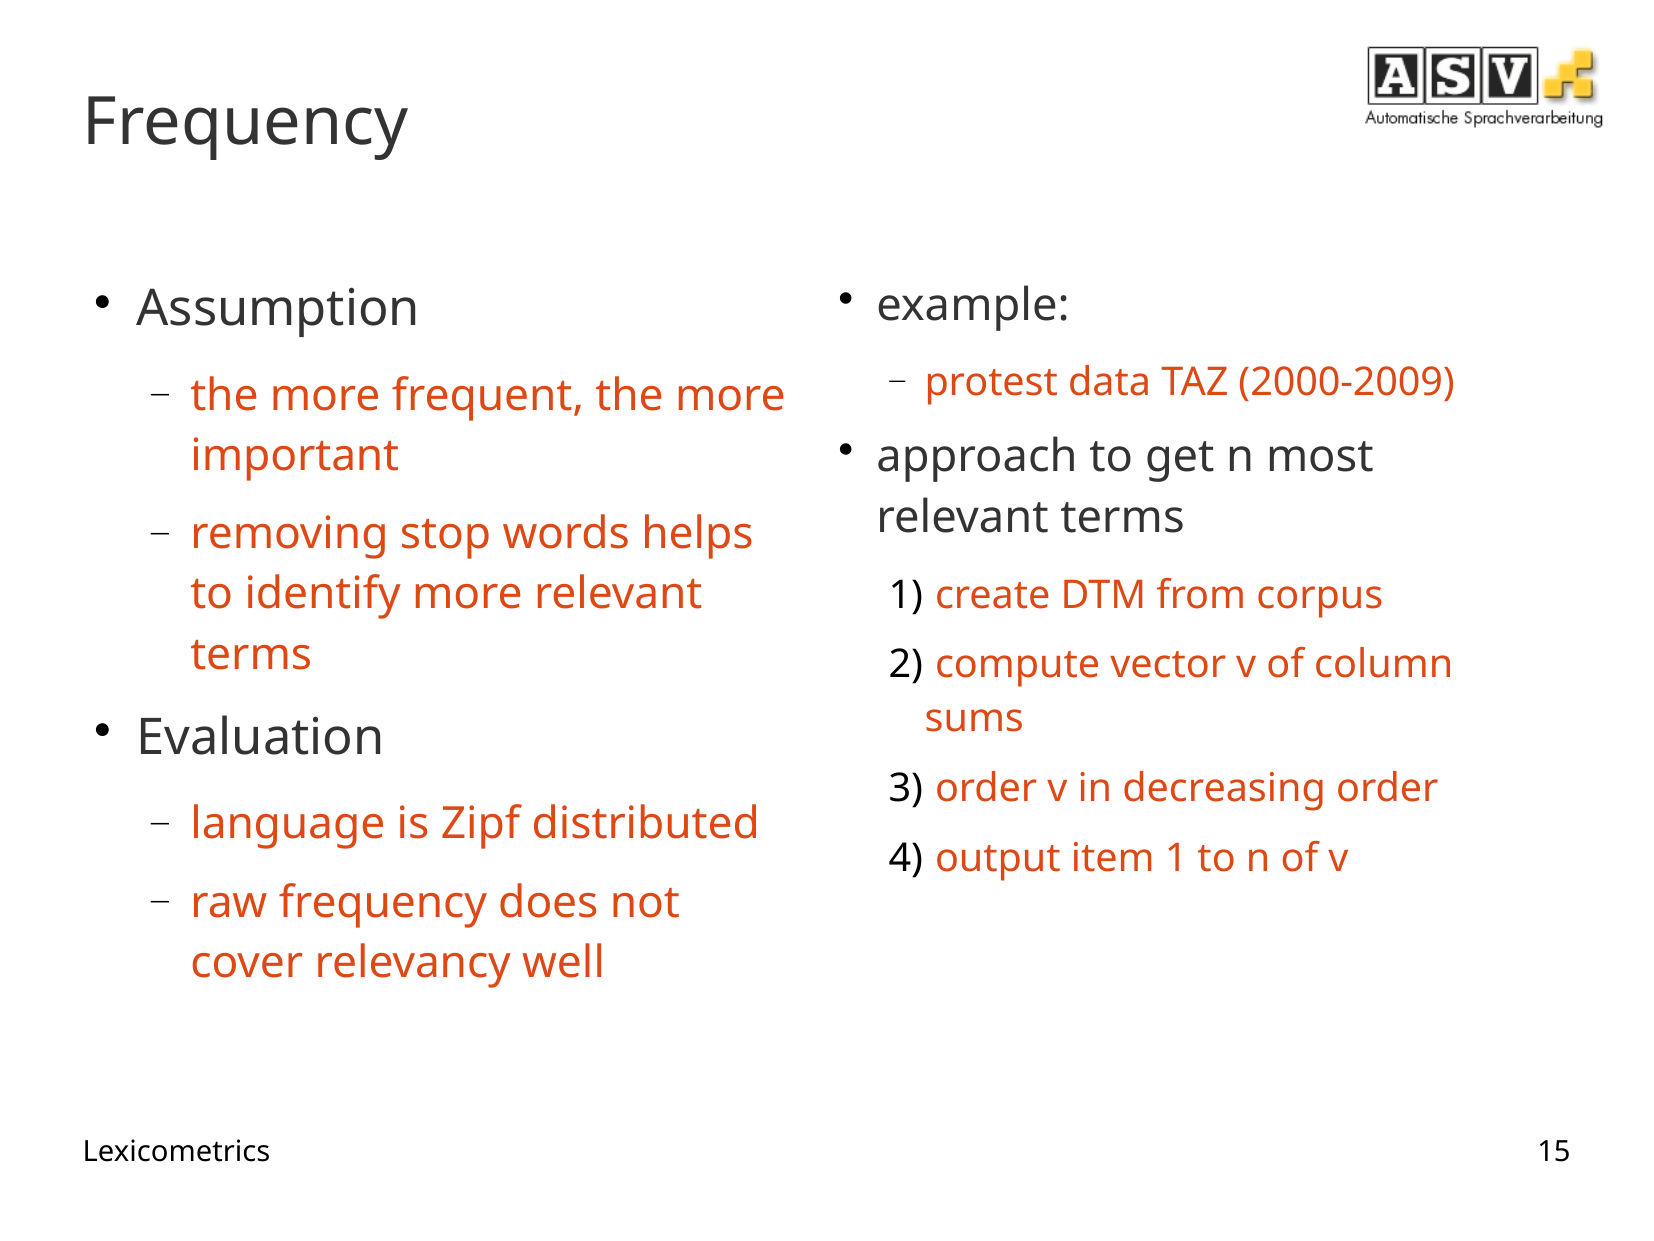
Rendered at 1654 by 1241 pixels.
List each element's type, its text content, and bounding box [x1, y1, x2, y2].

picture [1364, 43, 1605, 129]
list example: protest data TAZ (2000-2009) approach to get n most relevant terms create DTM from corpus compute vector v of column sums order v in decreasing order output item 1 to n of v [828, 271, 1539, 886]
title Frequency [82, 49, 1347, 189]
list Assumption the more frequent, the more important removing stop words helps to identify more relevant terms Evaluation language is Zipf distributed raw frequency does not cover relevancy well [82, 271, 793, 991]
